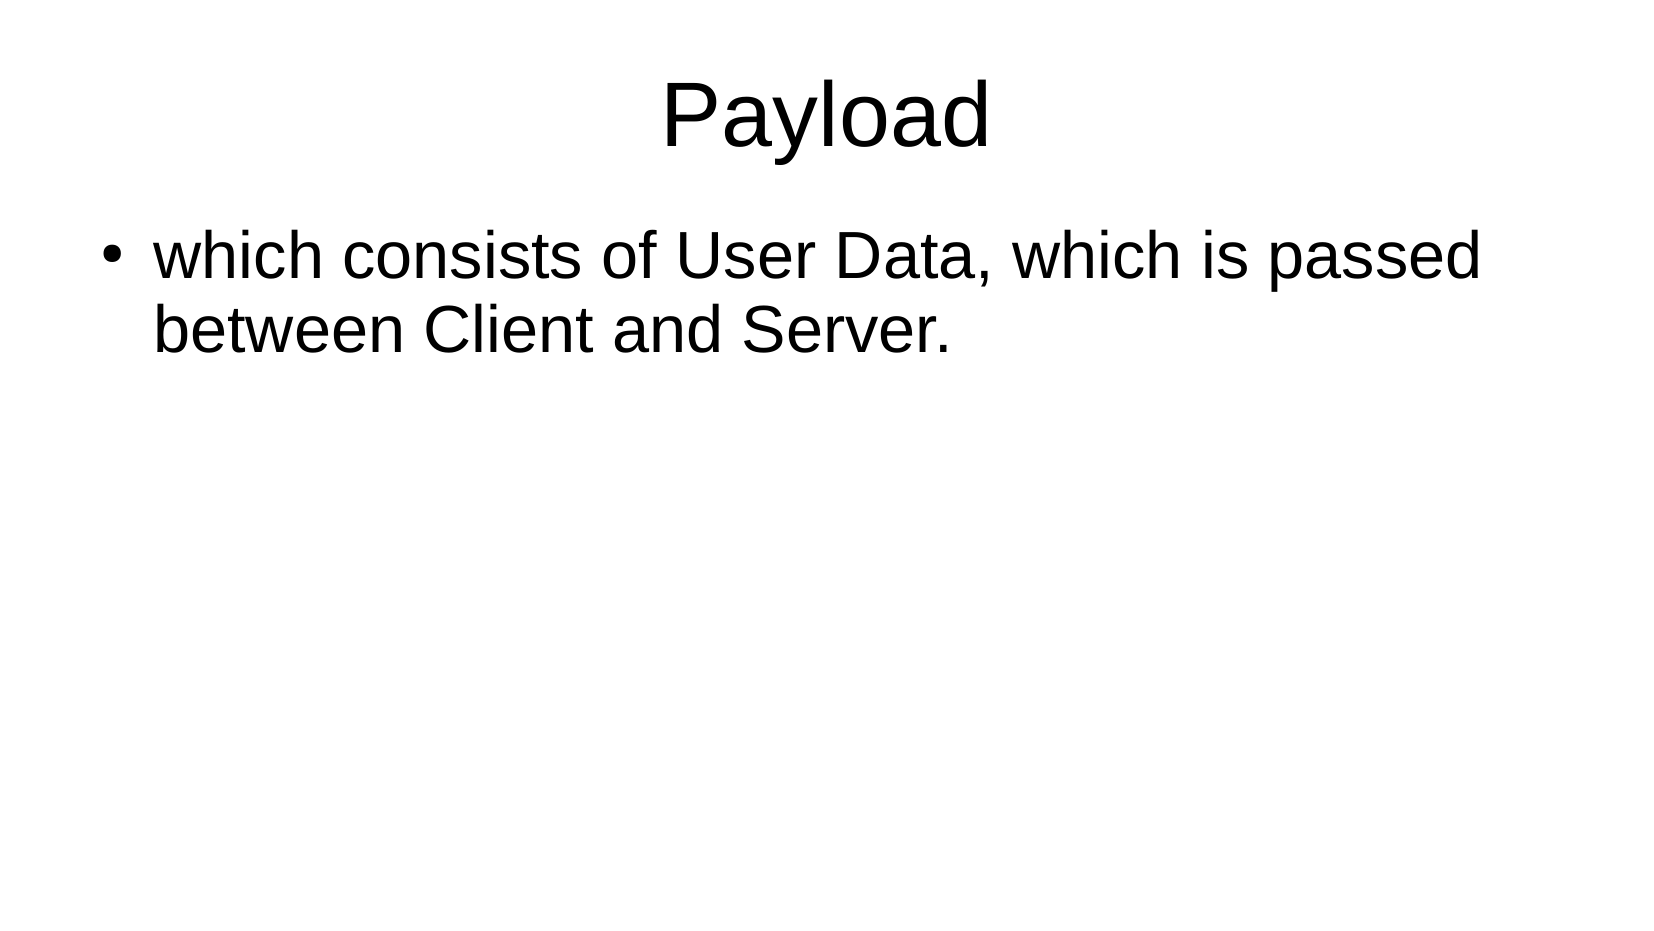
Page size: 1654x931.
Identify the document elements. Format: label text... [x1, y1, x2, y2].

list which consists of User Data, which is passed between Client and Server. [82, 217, 1571, 758]
title Payload [82, 37, 1571, 193]
